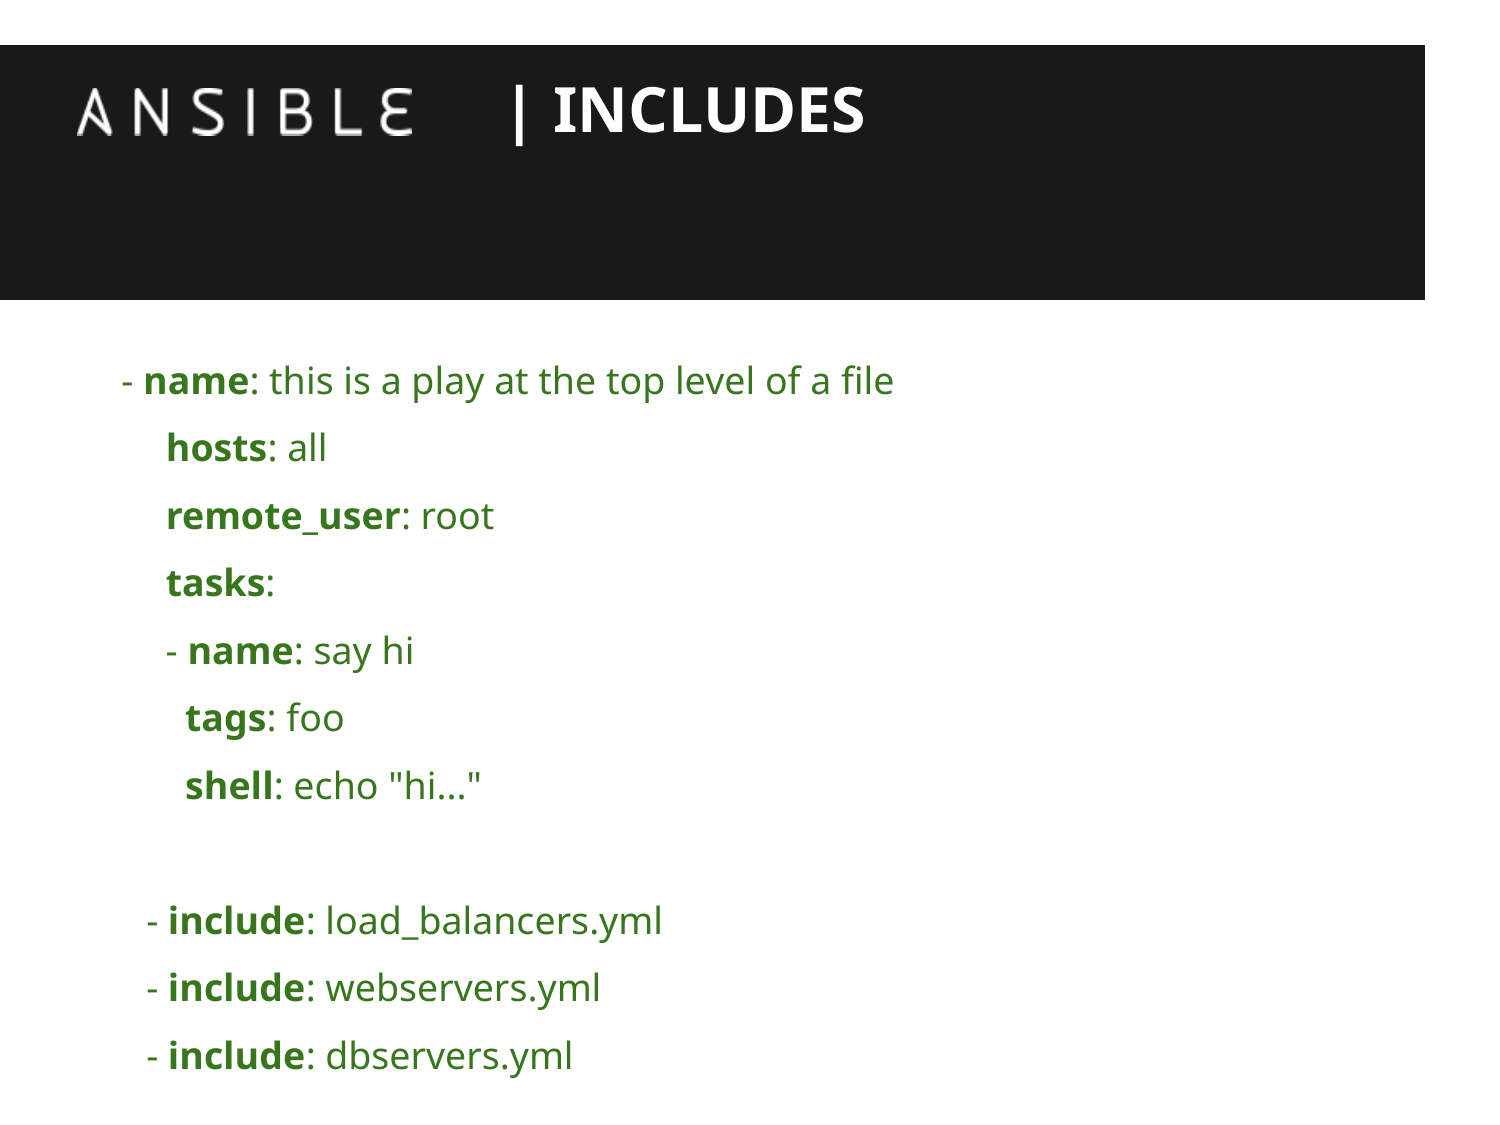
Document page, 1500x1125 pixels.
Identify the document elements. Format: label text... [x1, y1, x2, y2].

list - name: this is a play at the top level of a file hosts: all remote_user: root tasks: - name: say hi tags: foo shell: echo "hi..." - include: load_balancers.yml - include: webservers.yml - include: dbservers.yml [75, 319, 1425, 1078]
title | INCLUDES [437, 48, 1087, 160]
picture [77, 88, 412, 136]
